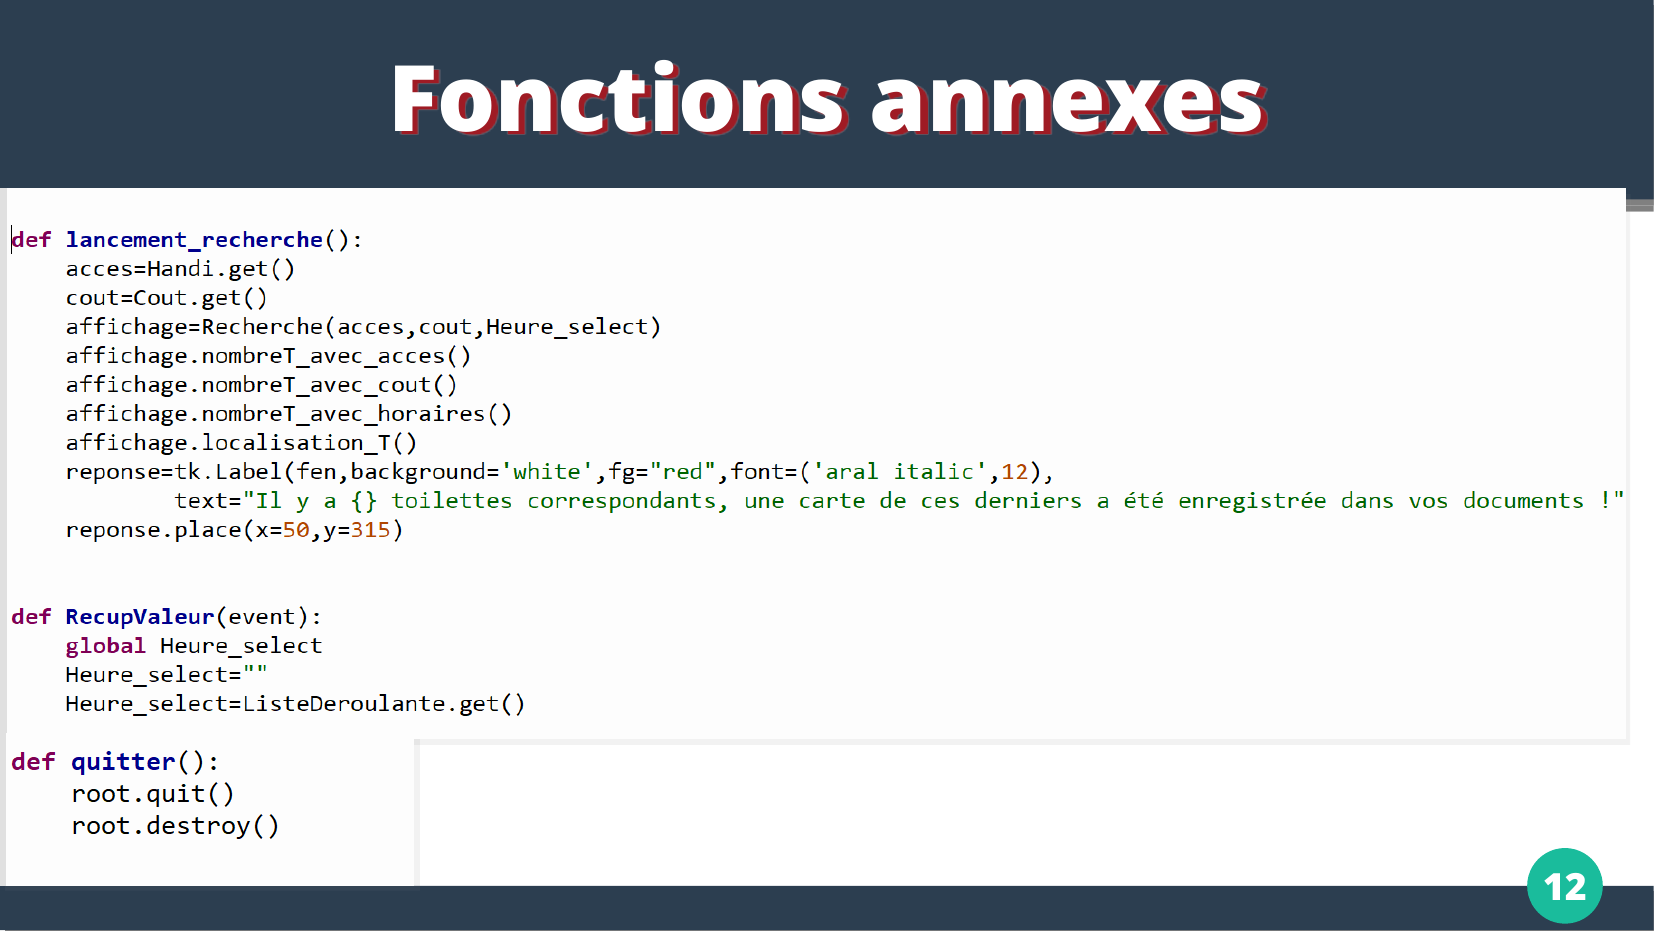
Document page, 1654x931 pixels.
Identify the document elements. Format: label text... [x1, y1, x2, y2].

title Fonctions annexes [59, 37, 1595, 155]
picture [0, 188, 1626, 886]
